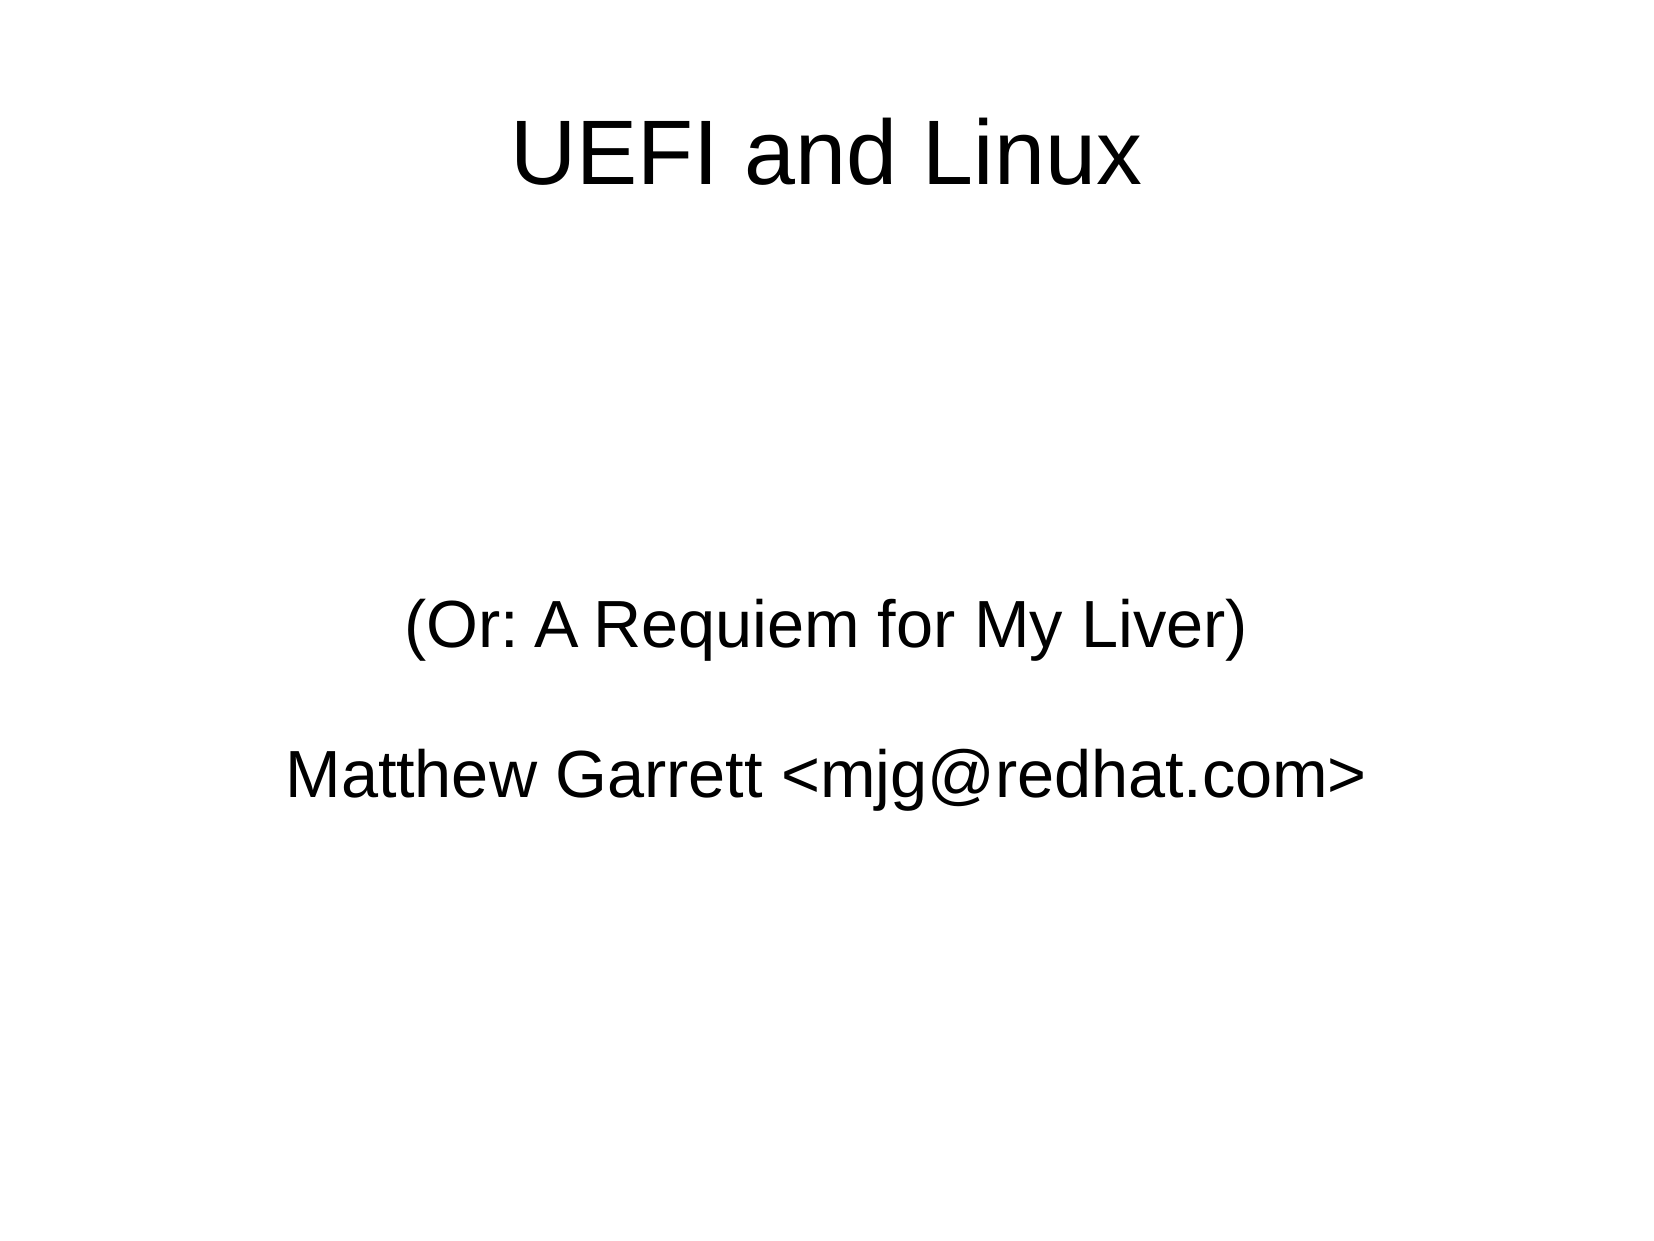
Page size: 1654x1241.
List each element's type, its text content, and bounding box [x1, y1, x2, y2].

subtitle (Or: A Requiem for My Liver) Matthew Garrett <mjg@redhat.com> [82, 290, 1571, 1109]
title UEFI and Linux [82, 49, 1571, 257]
